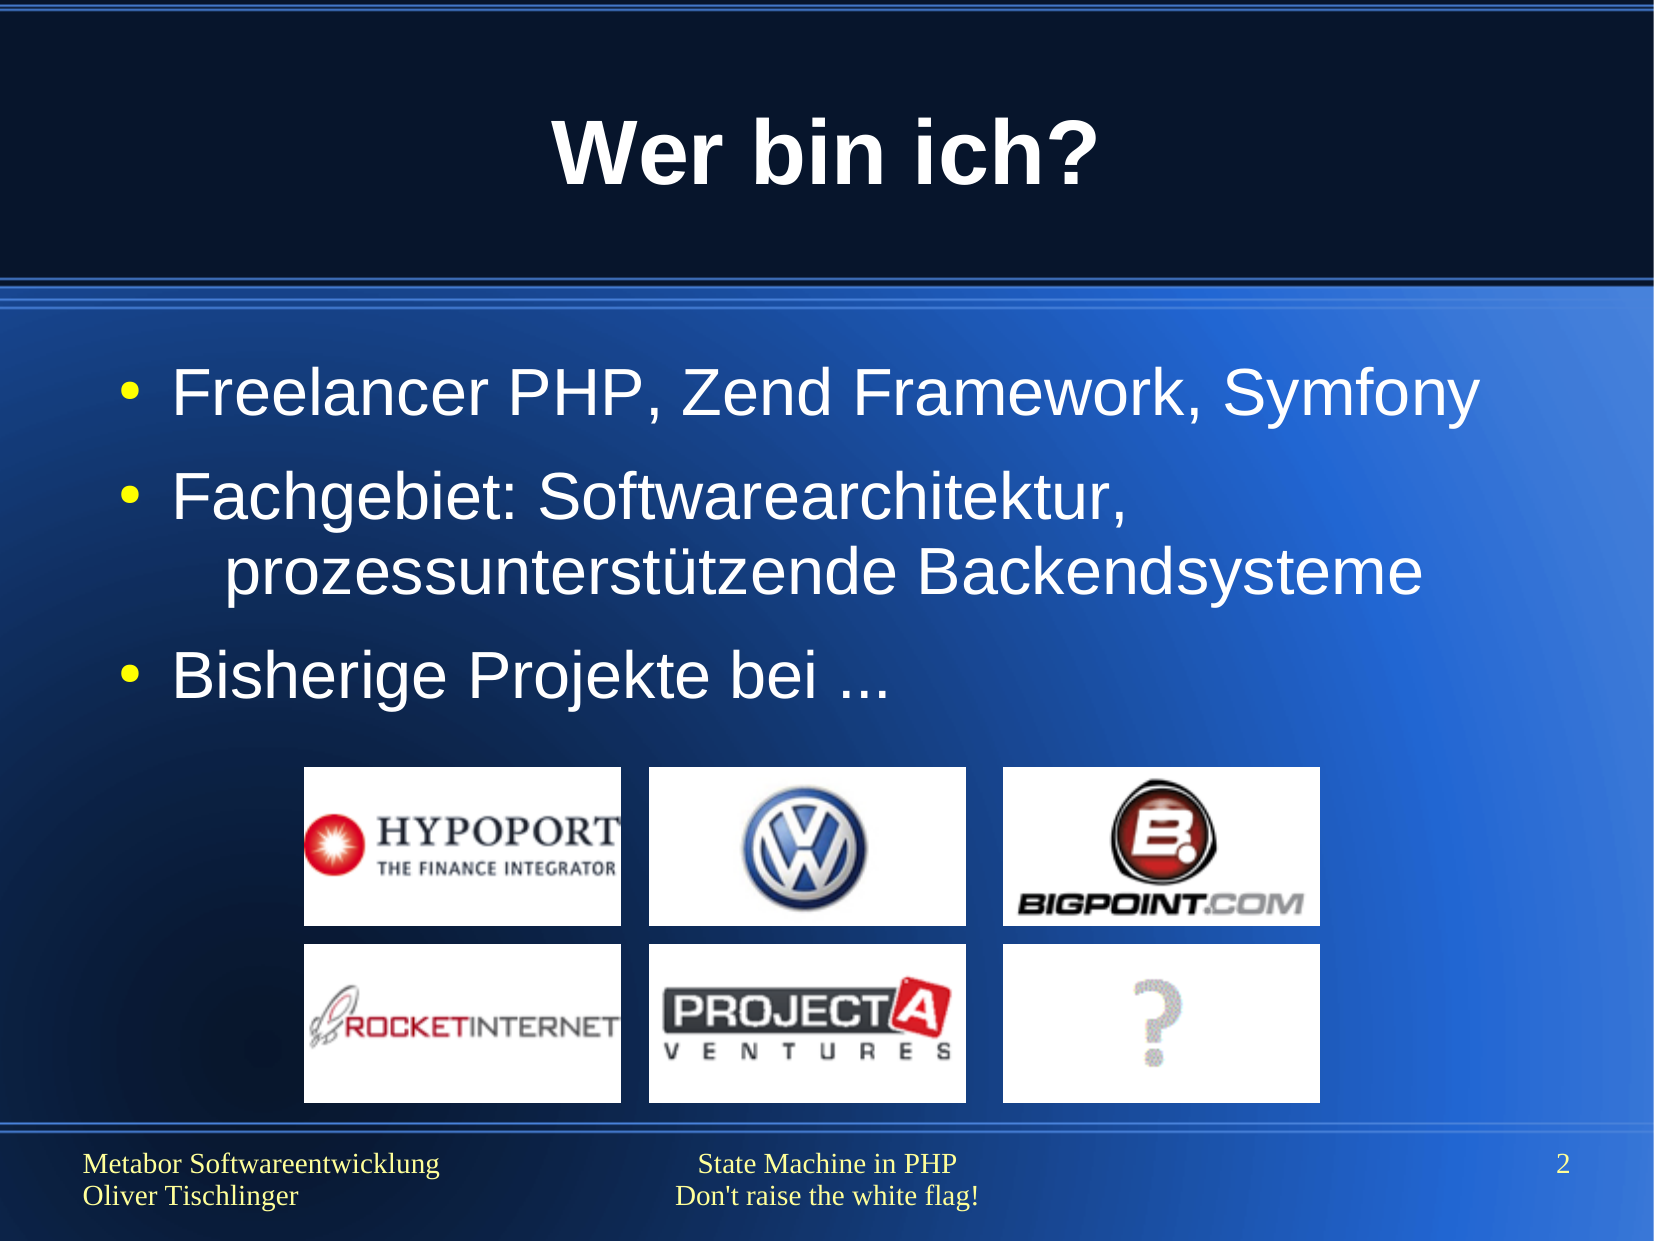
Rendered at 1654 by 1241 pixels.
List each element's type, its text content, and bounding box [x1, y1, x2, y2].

picture [0, 0, 1654, 1241]
title Wer bin ich? [82, 49, 1571, 257]
list Freelancer PHP, Zend Framework, Symfony Fachgebiet: Softwarearchitektur, prozessunterstützende Backendsysteme Bisherige Projekte bei ... [82, 355, 1536, 739]
